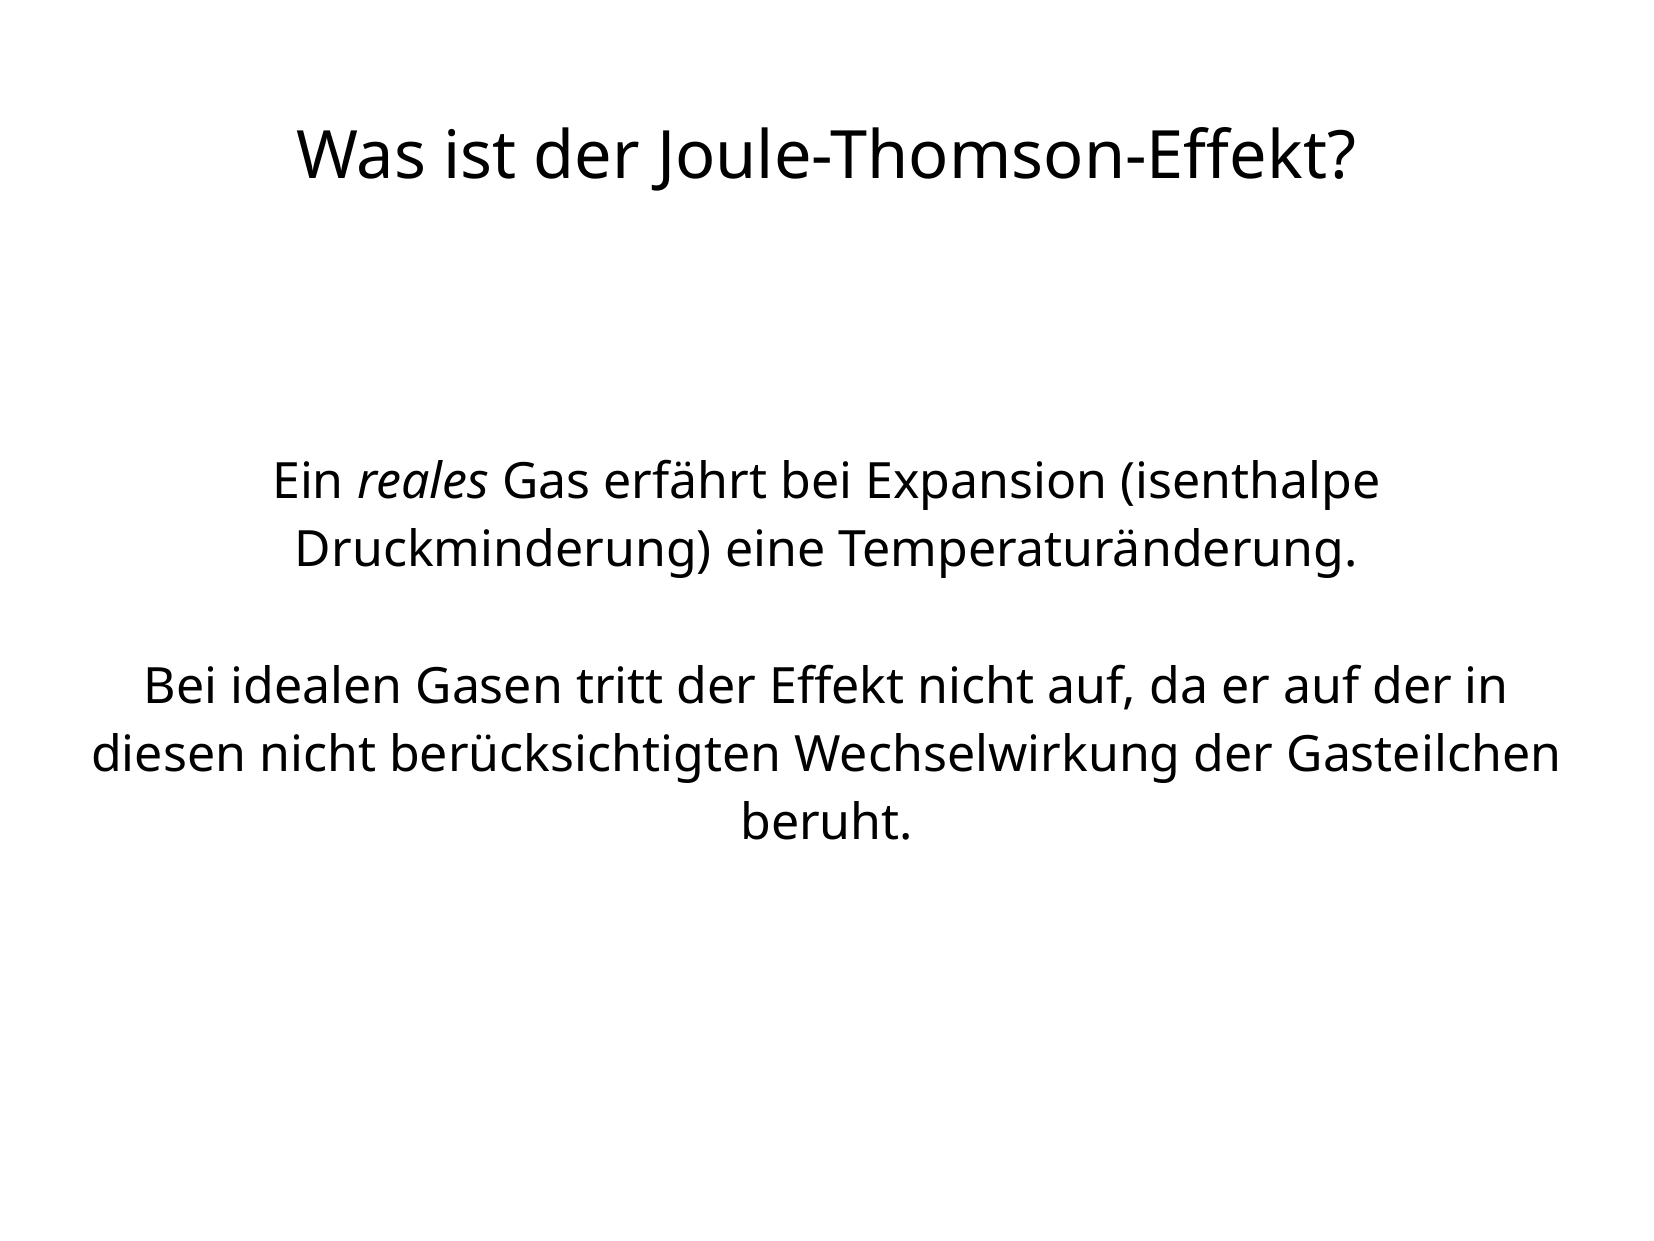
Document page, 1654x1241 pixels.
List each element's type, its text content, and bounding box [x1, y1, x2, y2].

title Was ist der Joule-Thomson-Effekt? [82, 49, 1571, 257]
subtitle Ein reales Gas erfährt bei Expansion (isenthalpe Druckminderung) eine Temperaturänderung. Bei idealen Gasen tritt der Effekt nicht auf, da er auf der in diesen nicht berücksichtigten Wechselwirkung der Gasteilchen beruht. [82, 290, 1571, 1010]
